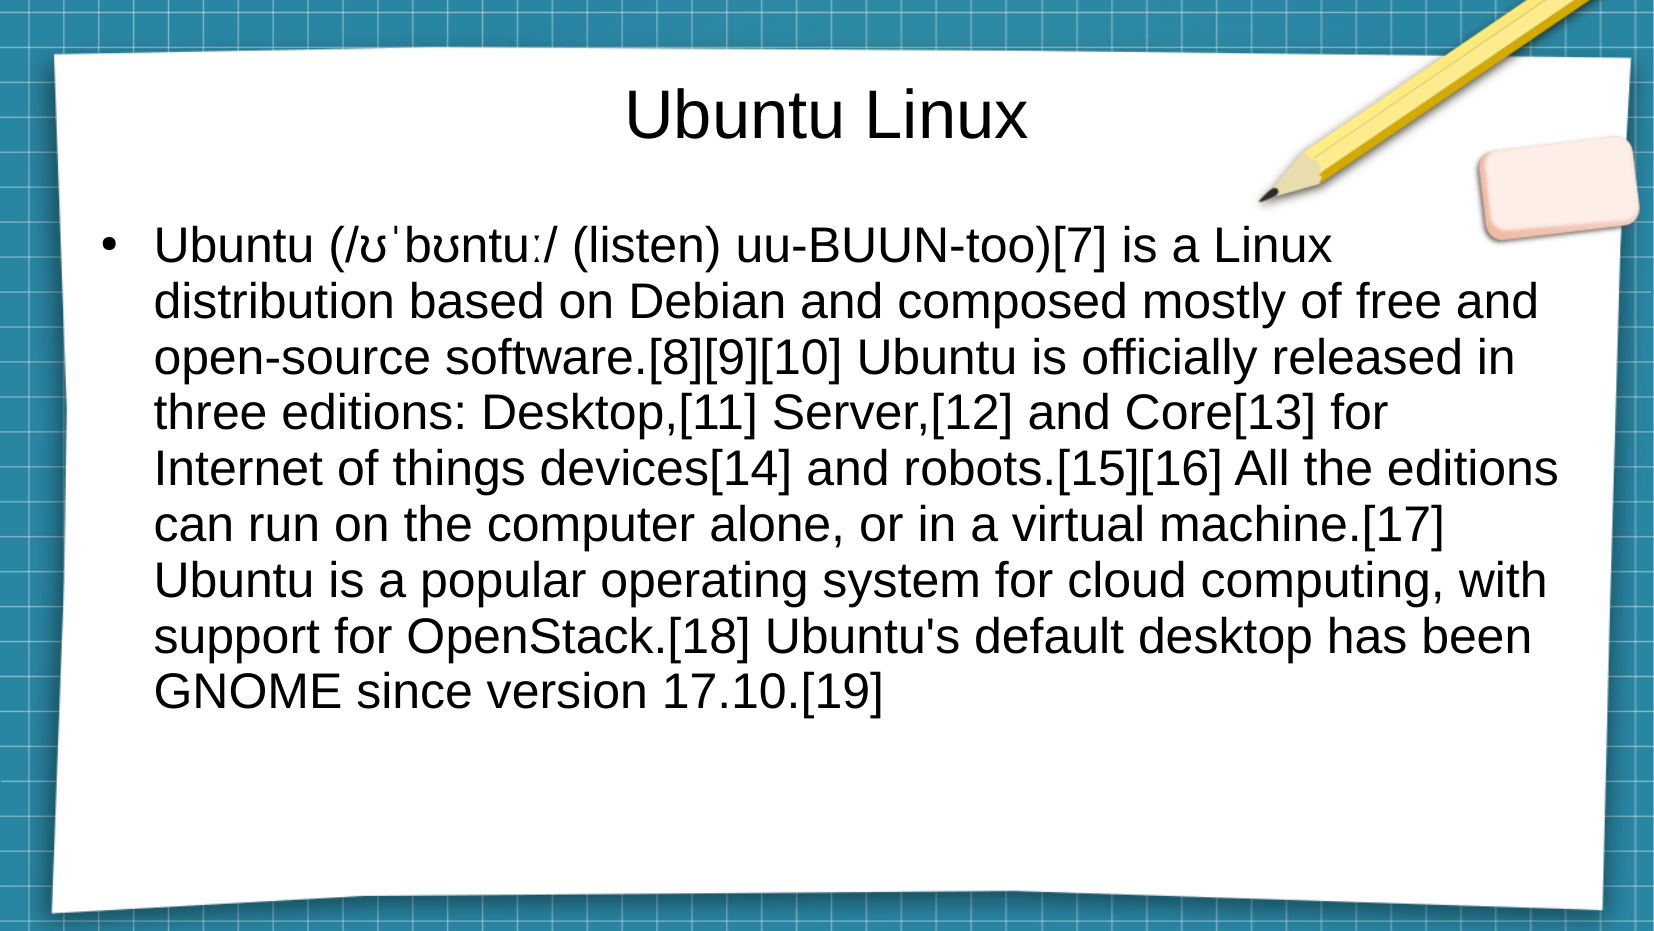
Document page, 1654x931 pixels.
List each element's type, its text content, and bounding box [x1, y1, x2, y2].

list Ubuntu (/ʊˈbʊntuː/ (listen) uu-BUUN-too)[7] is a Linux distribution based on Debian and composed mostly of free and open-source software.[8][9][10] Ubuntu is officially released in three editions: Desktop,[11] Server,[12] and Core[13] for Internet of things devices[14] and robots.[15][16] All the editions can run on the computer alone, or in a virtual machine.[17] Ubuntu is a popular operating system for cloud computing, with support for OpenStack.[18] Ubuntu's default desktop has been GNOME since version 17.10.[19] [82, 217, 1571, 758]
title Ubuntu Linux [82, 37, 1571, 193]
picture [0, 0, 1654, 931]
